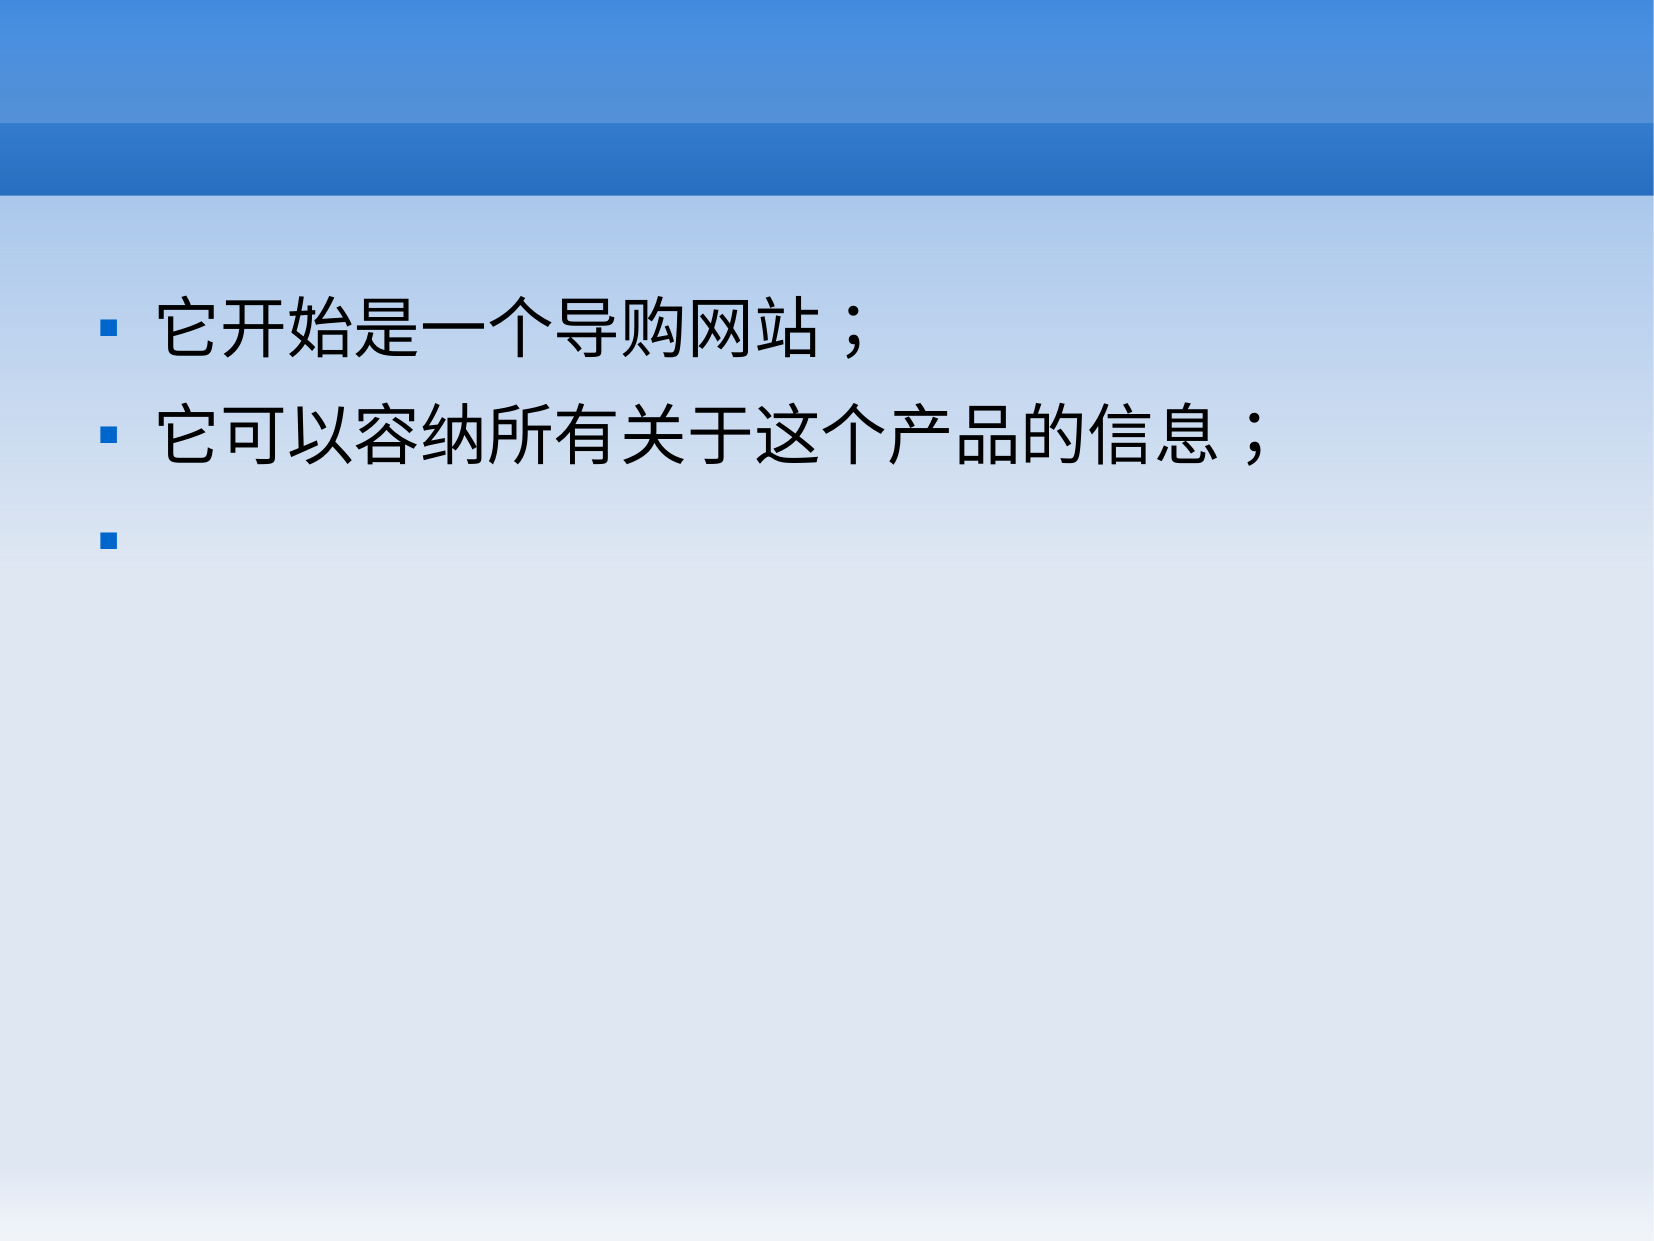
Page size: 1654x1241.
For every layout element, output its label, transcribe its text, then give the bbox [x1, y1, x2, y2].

list 它开始是一个导购网站； 它可以容纳所有关于这个产品的信息； [82, 290, 1571, 1094]
picture [0, 0, 1654, 1241]
